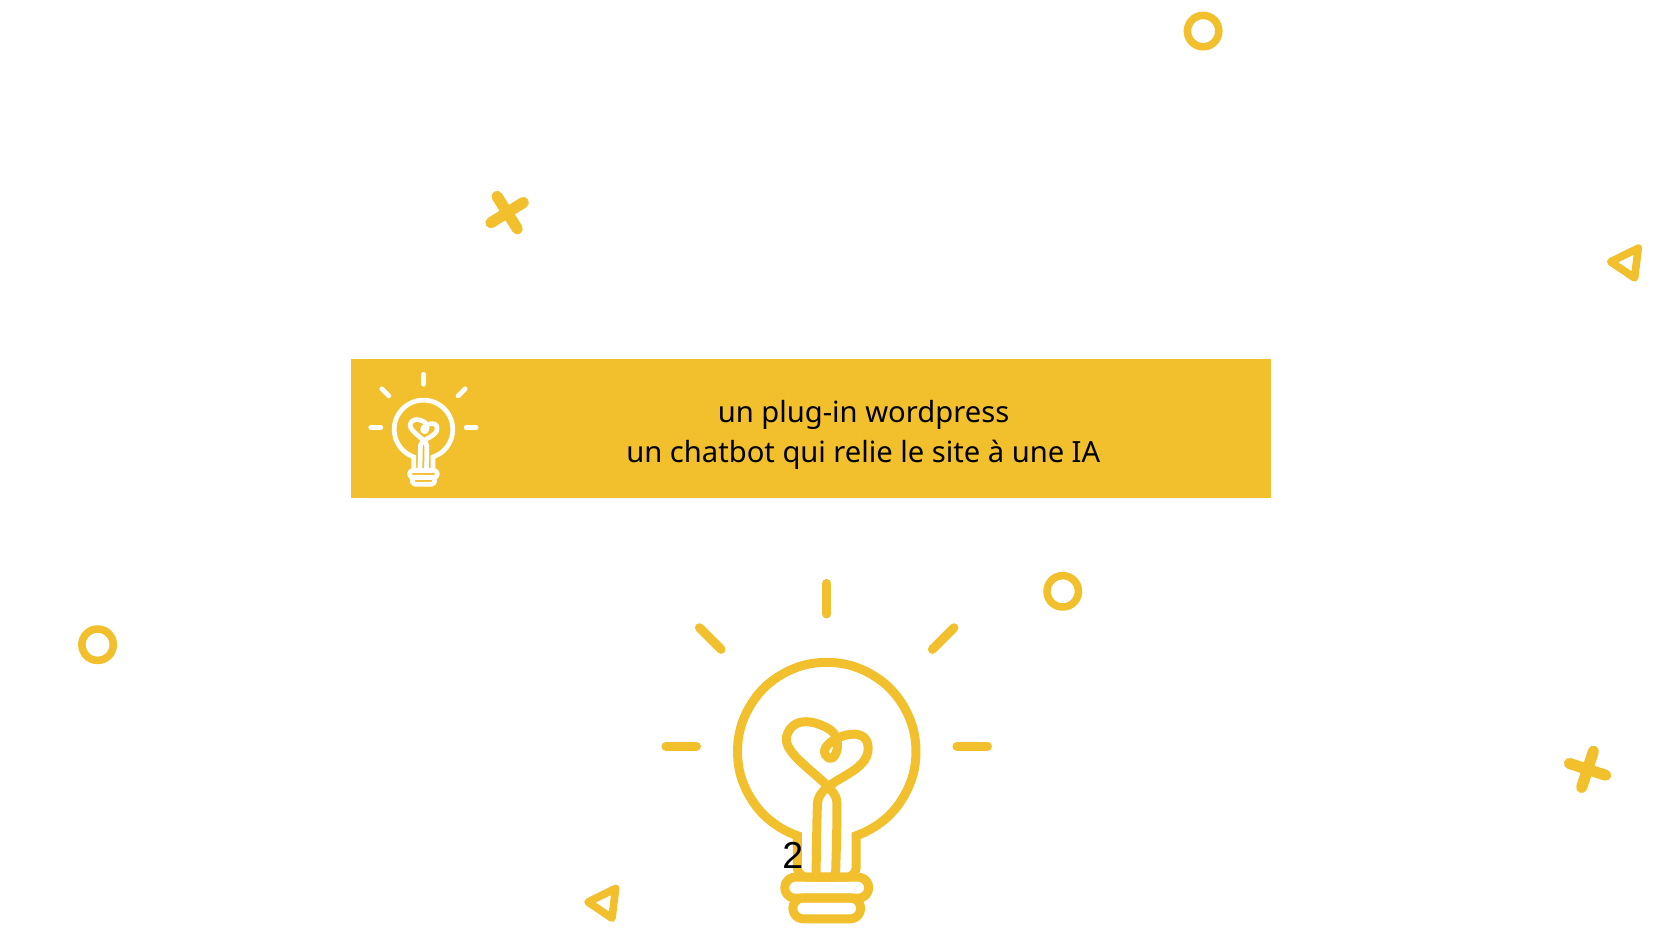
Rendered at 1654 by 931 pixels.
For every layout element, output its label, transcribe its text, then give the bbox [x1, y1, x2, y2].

text_box <numéro> [767, 826, 1300, 884]
text_box un plug-in wordpress un chatbot qui relie le site à une IA [487, 339, 1241, 523]
